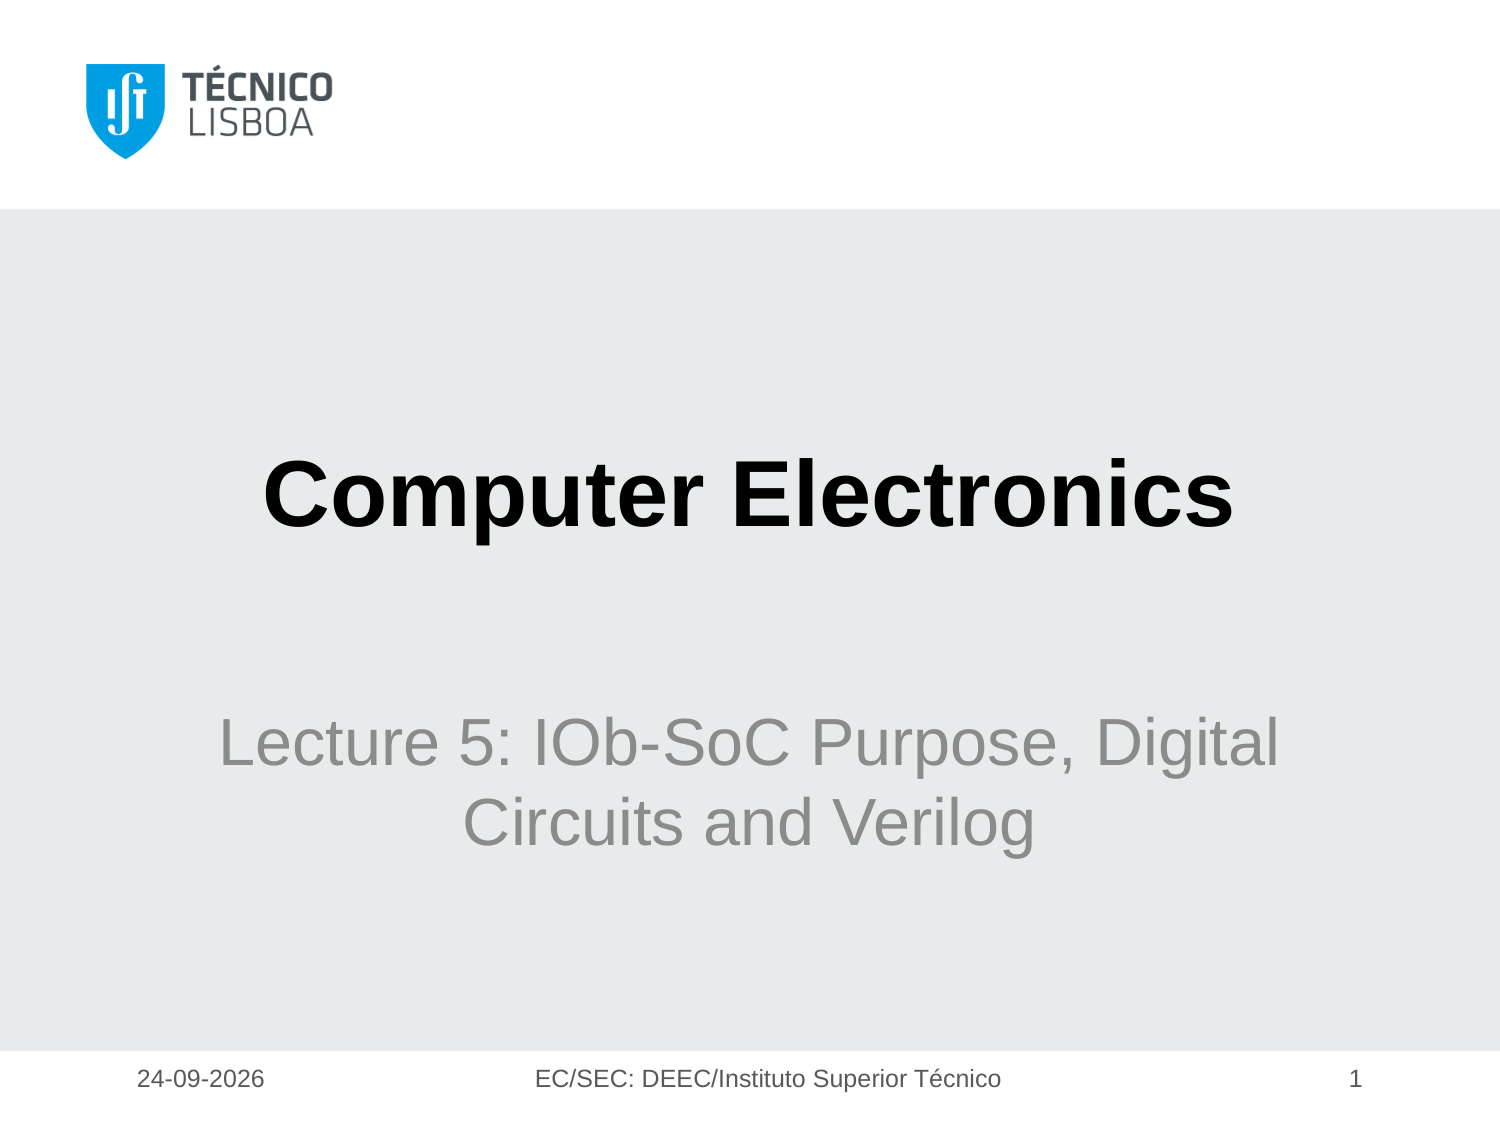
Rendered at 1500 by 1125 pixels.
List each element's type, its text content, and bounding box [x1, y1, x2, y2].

footer EC/SEC: DEEC/Instituto Superior Técnico [512, 1052, 1032, 1103]
subtitle Lecture 5: IOb-SoC Purpose, Digital Circuits and Verilog [121, 691, 1378, 894]
slide_number 9 [1077, 1052, 1378, 1103]
slide_number 09-10-2020 [121, 1052, 425, 1103]
title Computer Electronics [121, 322, 1378, 655]
picture [0, 0, 1500, 1125]
